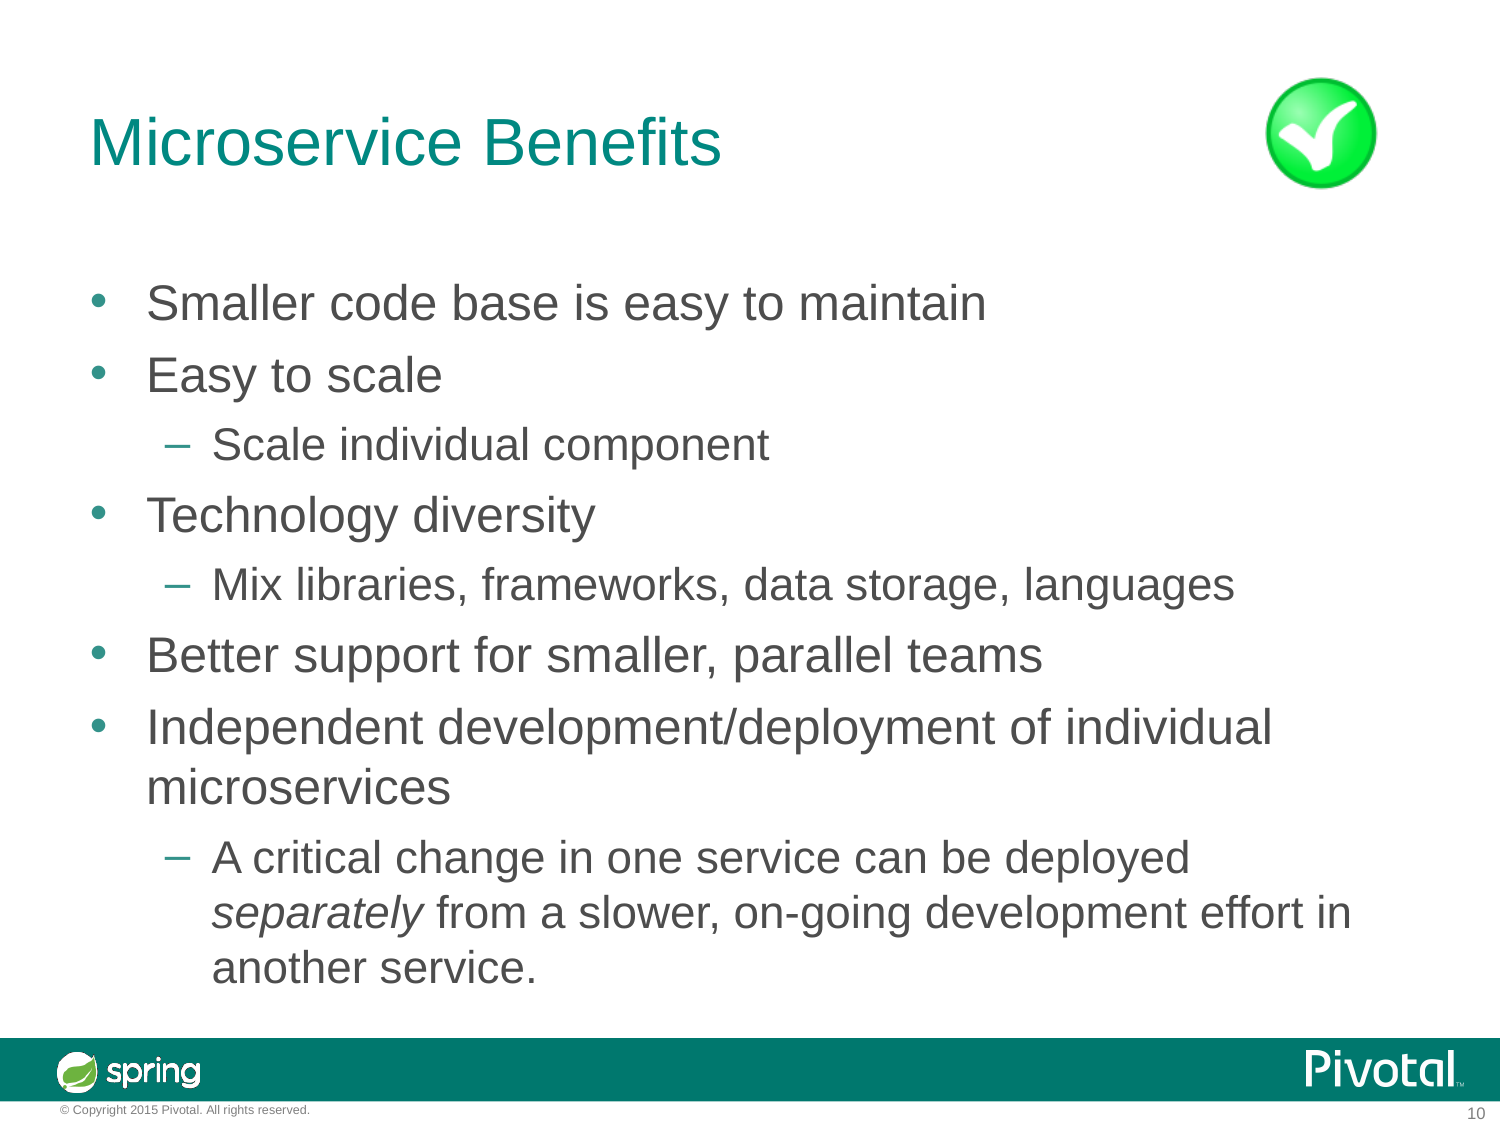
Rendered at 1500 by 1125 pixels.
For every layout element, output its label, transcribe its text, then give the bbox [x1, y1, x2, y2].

title Microservice Benefits [75, 45, 1426, 233]
list Smaller code base is easy to maintain Easy to scale Scale individual component Technology diversity Mix libraries, frameworks, data storage, languages Better support for smaller, parallel teams Independent development/deployment of individual microservices A critical change in one service can be deployed separately from a slower, on-going development effort in another service. [75, 262, 1426, 1001]
picture [1306, 1050, 1464, 1087]
picture [32, 1041, 210, 1103]
picture [1260, 72, 1383, 196]
